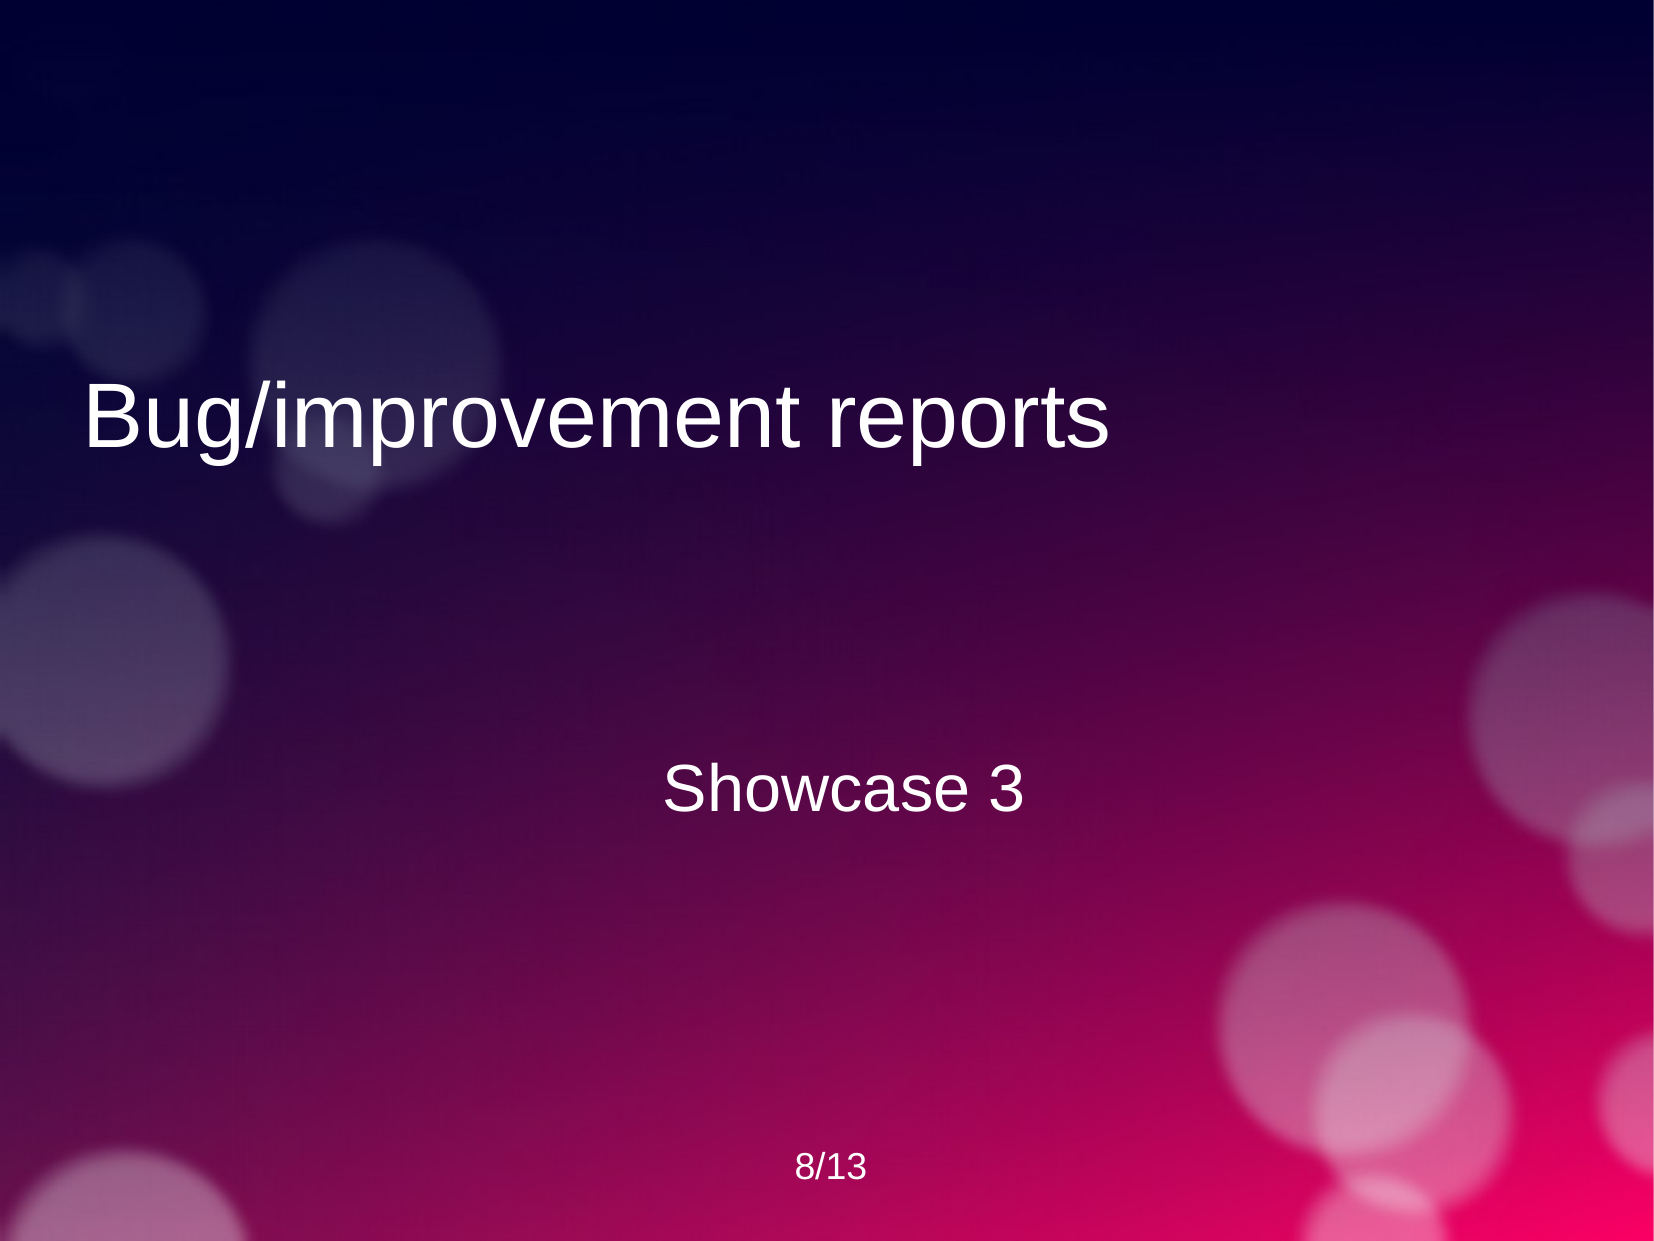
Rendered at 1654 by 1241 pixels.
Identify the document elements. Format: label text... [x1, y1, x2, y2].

title Bug/improvement reports [82, 312, 1571, 520]
picture [0, 0, 1654, 1241]
text_box <number>/13 [516, 1137, 1146, 1195]
subtitle Showcase 3 [82, 566, 1571, 1010]
